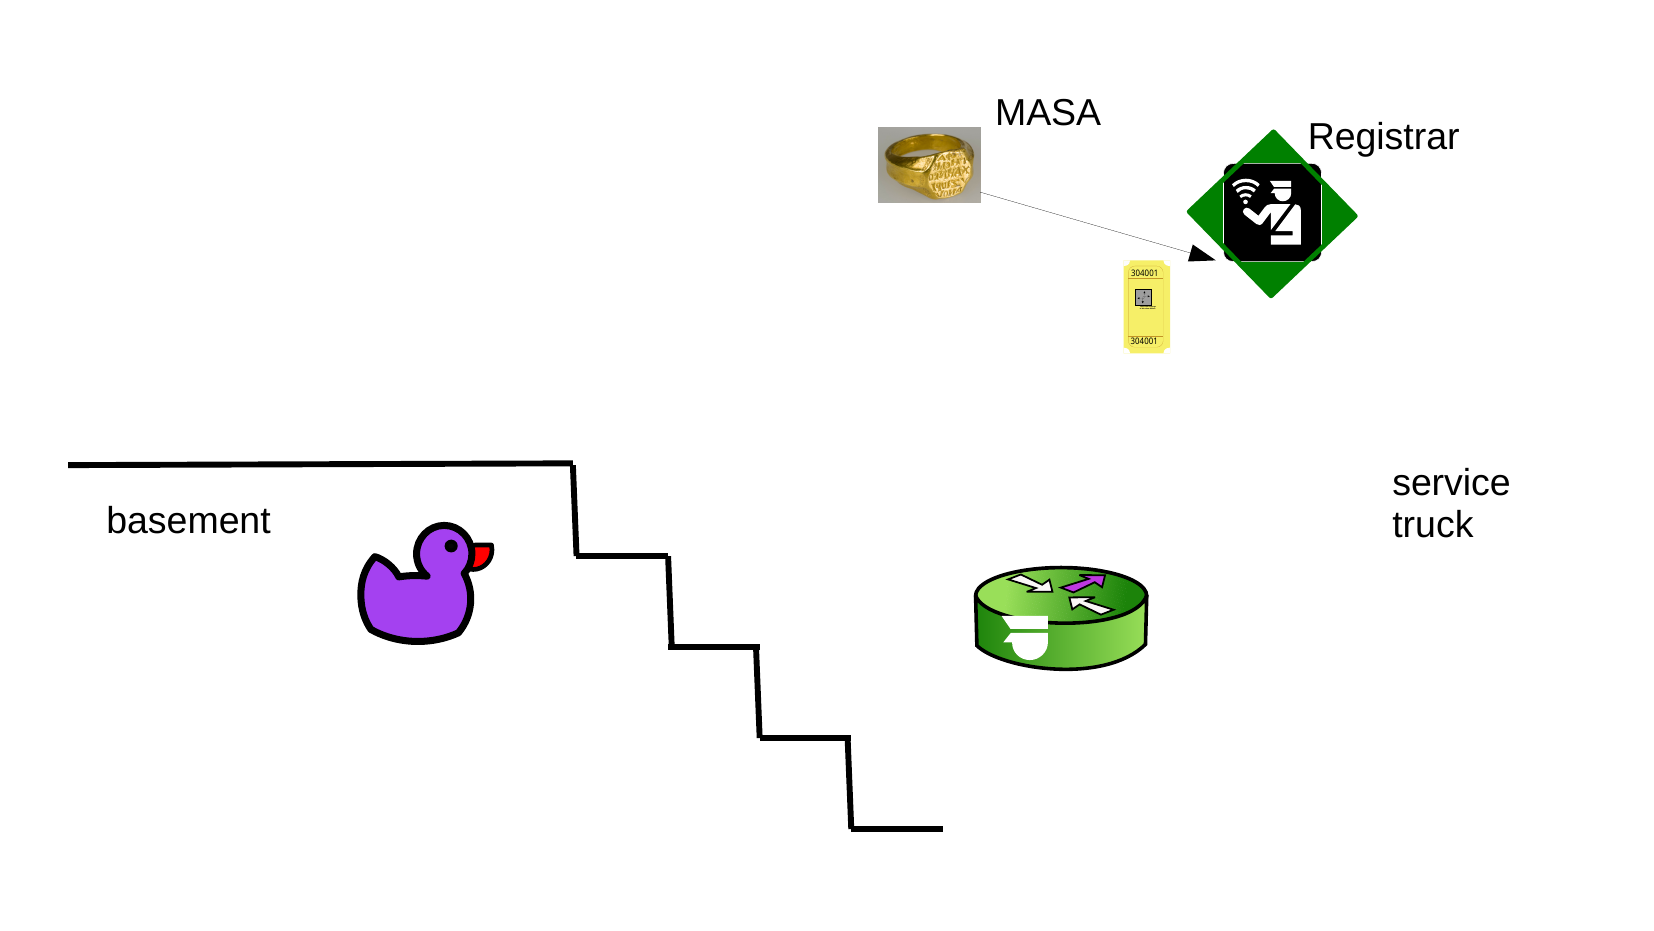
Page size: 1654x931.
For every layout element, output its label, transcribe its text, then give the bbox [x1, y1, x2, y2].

text_box Registrar [1293, 107, 1475, 165]
text_box basement [91, 492, 286, 549]
text_box MASA [980, 84, 1117, 142]
text_box service truck [1377, 454, 1526, 554]
picture [968, 554, 1177, 674]
picture [878, 127, 981, 203]
picture [1123, 129, 1358, 354]
picture [349, 511, 502, 663]
